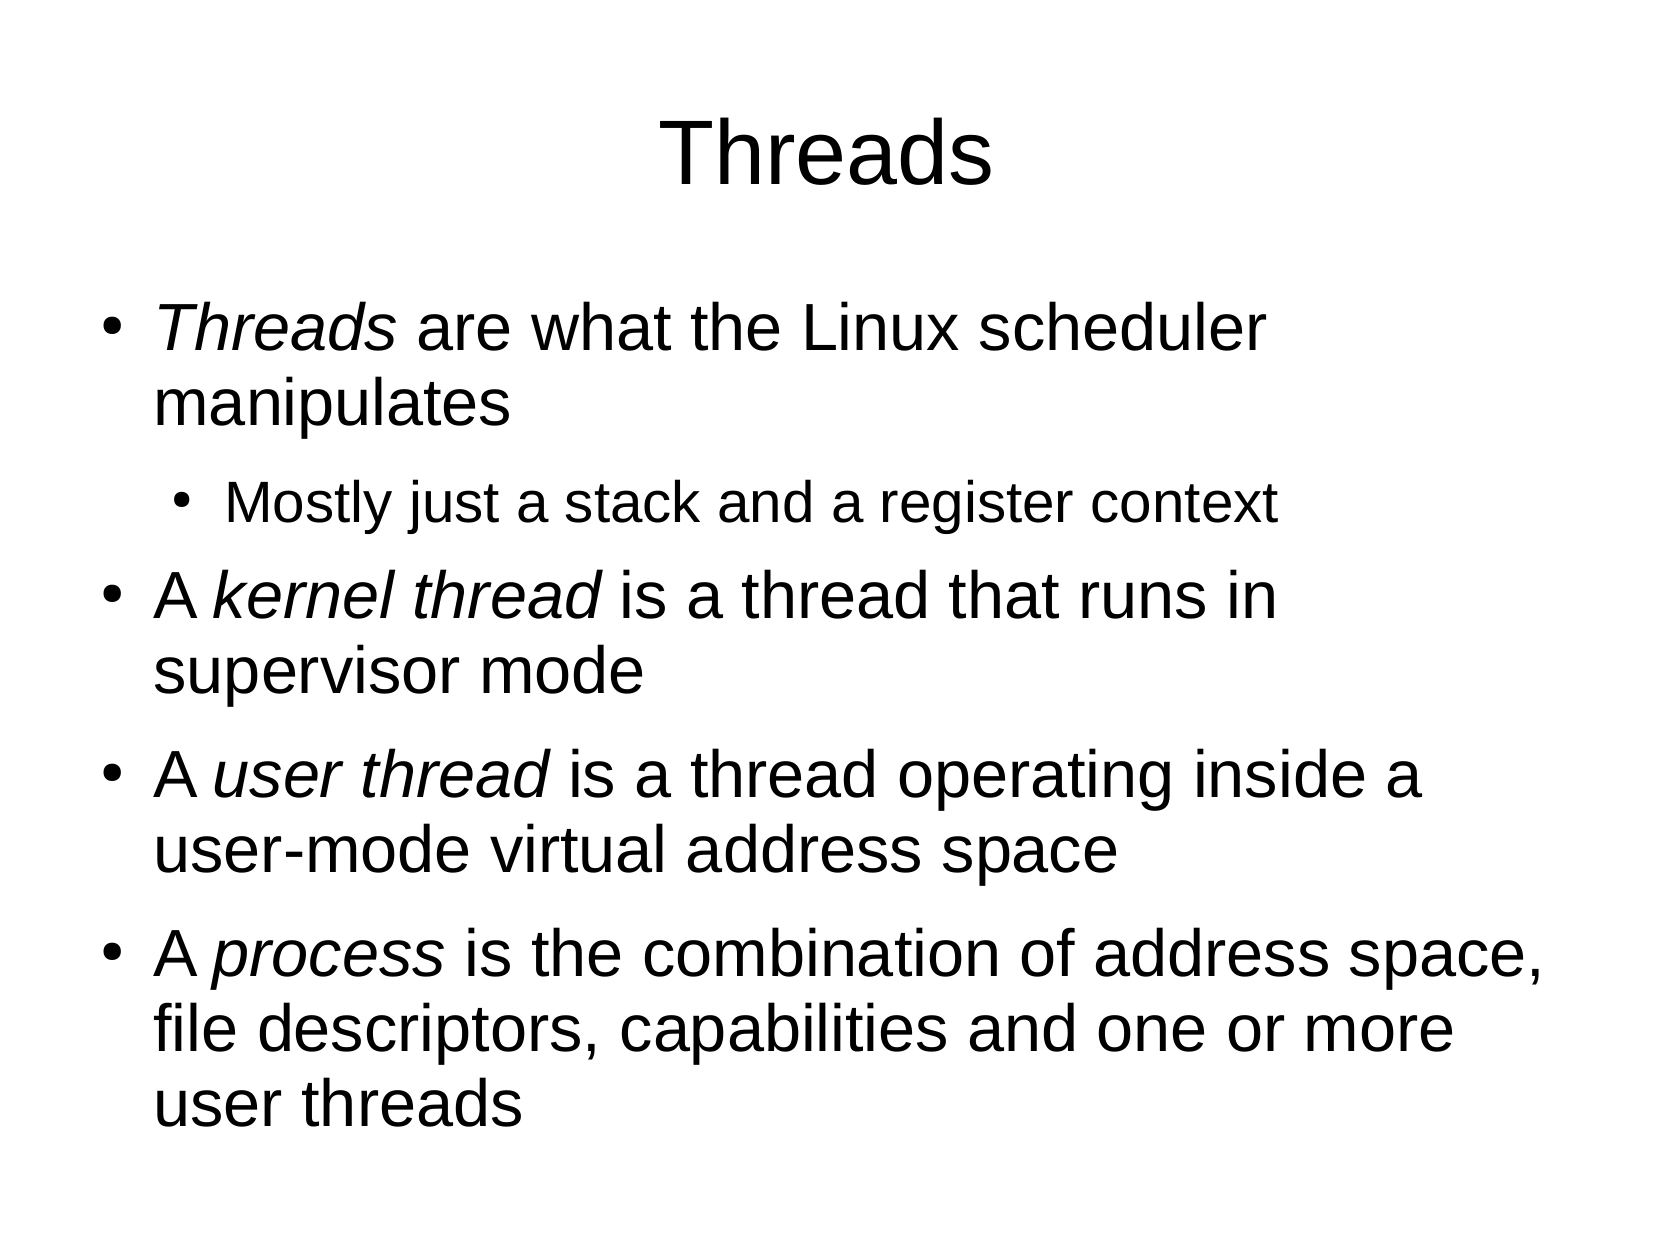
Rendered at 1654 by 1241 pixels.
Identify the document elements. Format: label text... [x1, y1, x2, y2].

list Threads are what the Linux scheduler manipulates Mostly just a stack and a register context A kernel thread is a thread that runs in supervisor mode A user thread is a thread operating inside a user-mode virtual address space A process is the combination of address space, file descriptors, capabilities and one or more user threads [82, 290, 1571, 1141]
title Threads [82, 56, 1571, 250]
